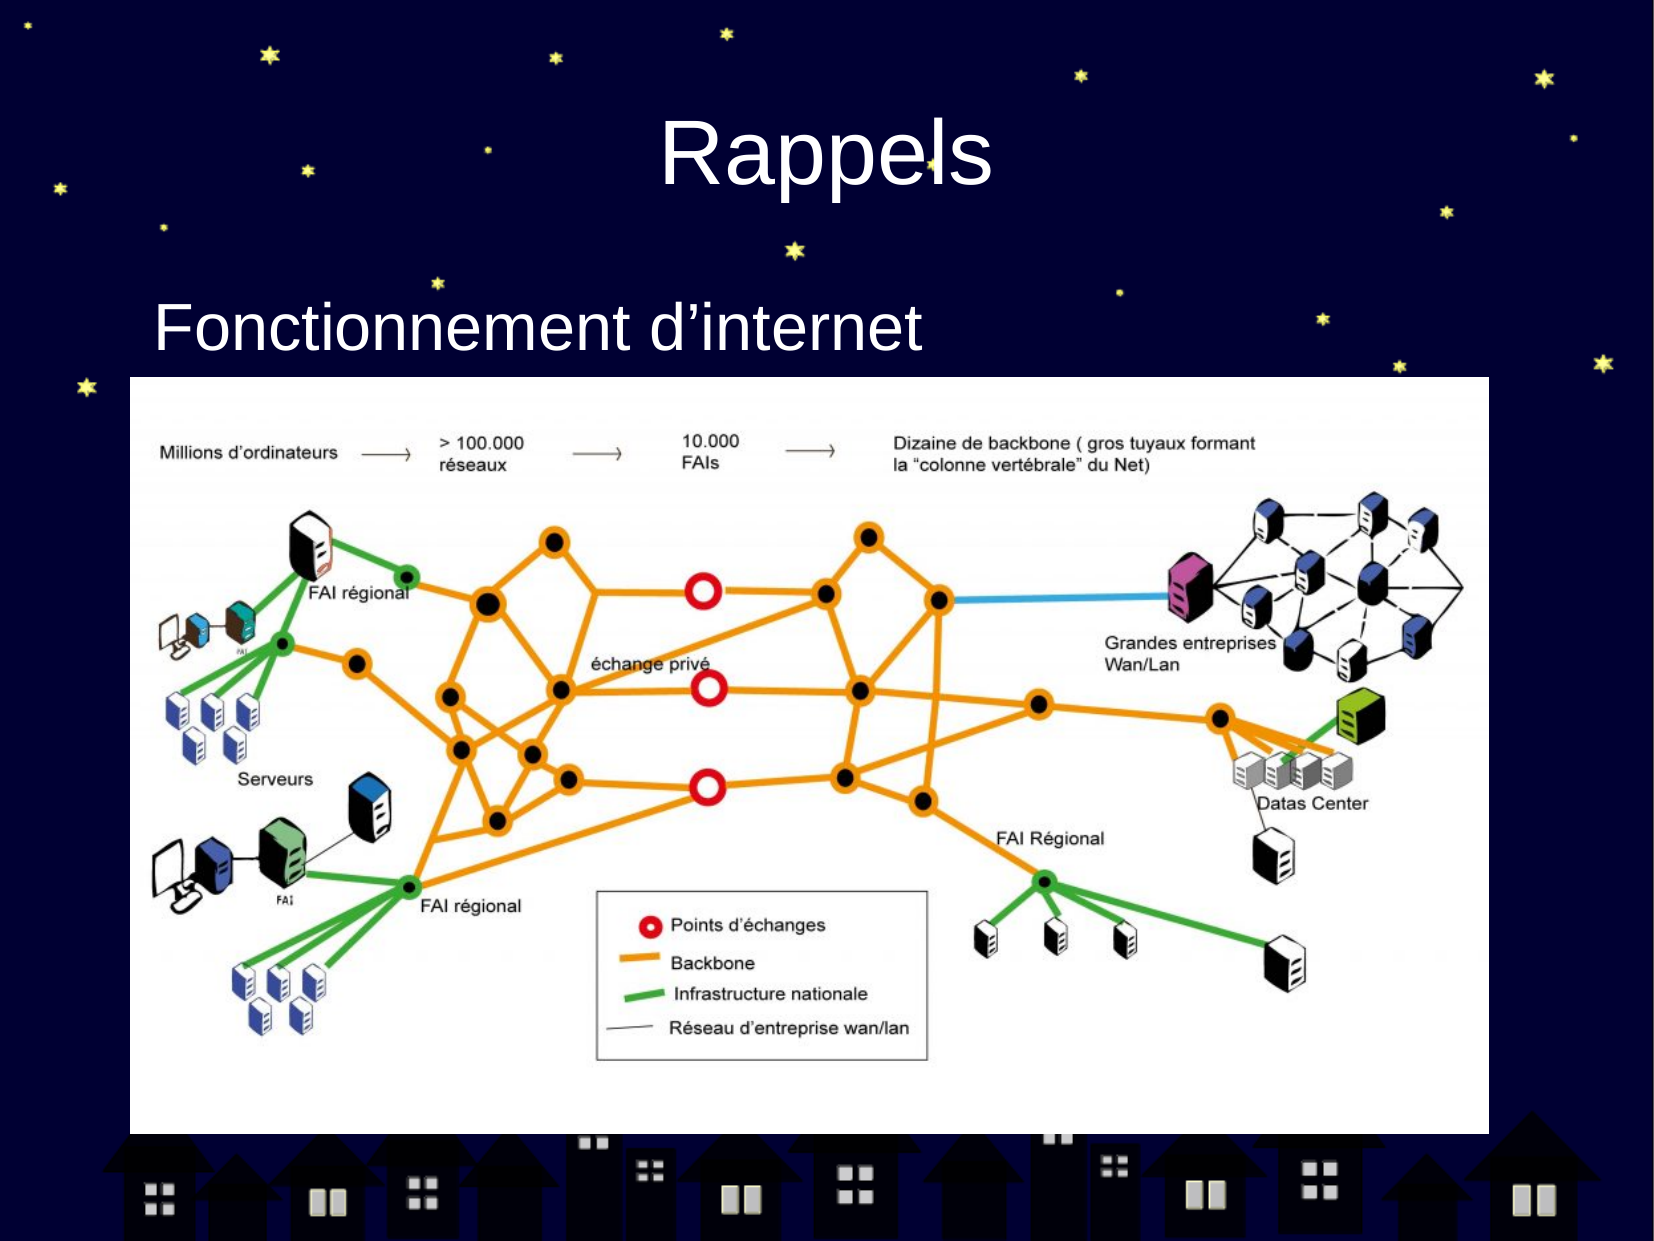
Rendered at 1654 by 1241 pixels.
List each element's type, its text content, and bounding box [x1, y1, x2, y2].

title Rappels [82, 49, 1571, 257]
picture [0, 0, 1654, 1241]
list Fonctionnement d’internet [82, 290, 1571, 1010]
